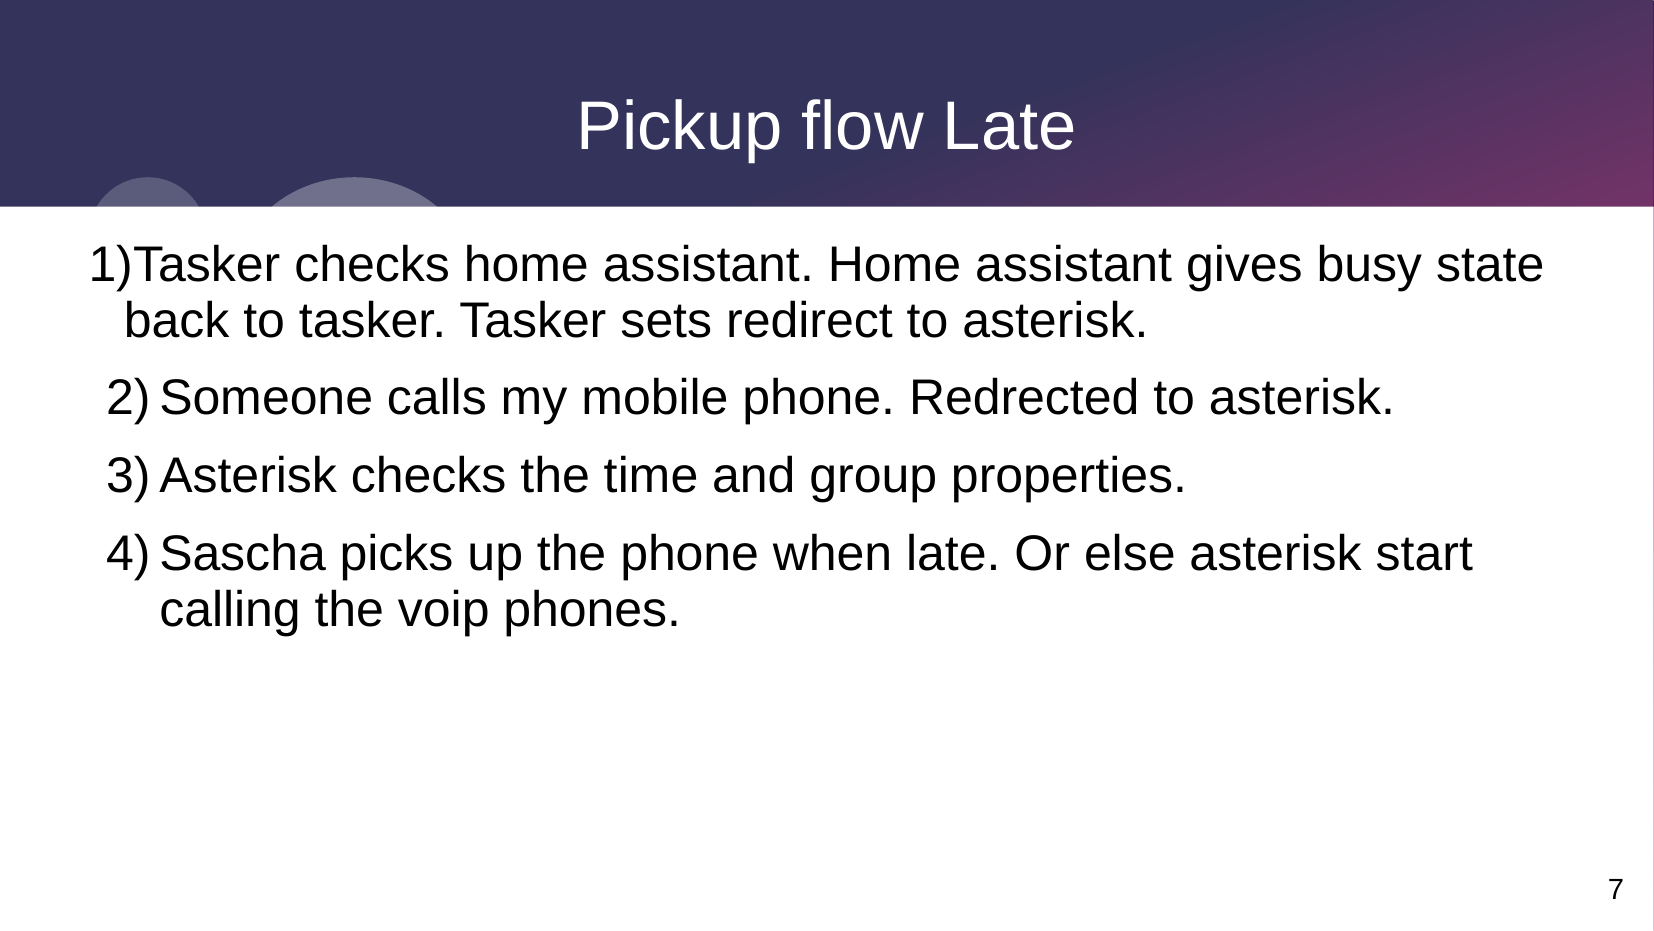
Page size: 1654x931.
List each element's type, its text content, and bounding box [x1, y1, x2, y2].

title Pickup flow Late [88, 44, 1565, 207]
list Tasker checks home assistant. Home assistant gives busy state back to tasker. Tasker sets redirect to asterisk. Someone calls my mobile phone. Redrected to asterisk. Asterisk checks the time and group properties. Sascha picks up the phone when late. Or else asterisk start calling the voip phones. [88, 236, 1565, 827]
